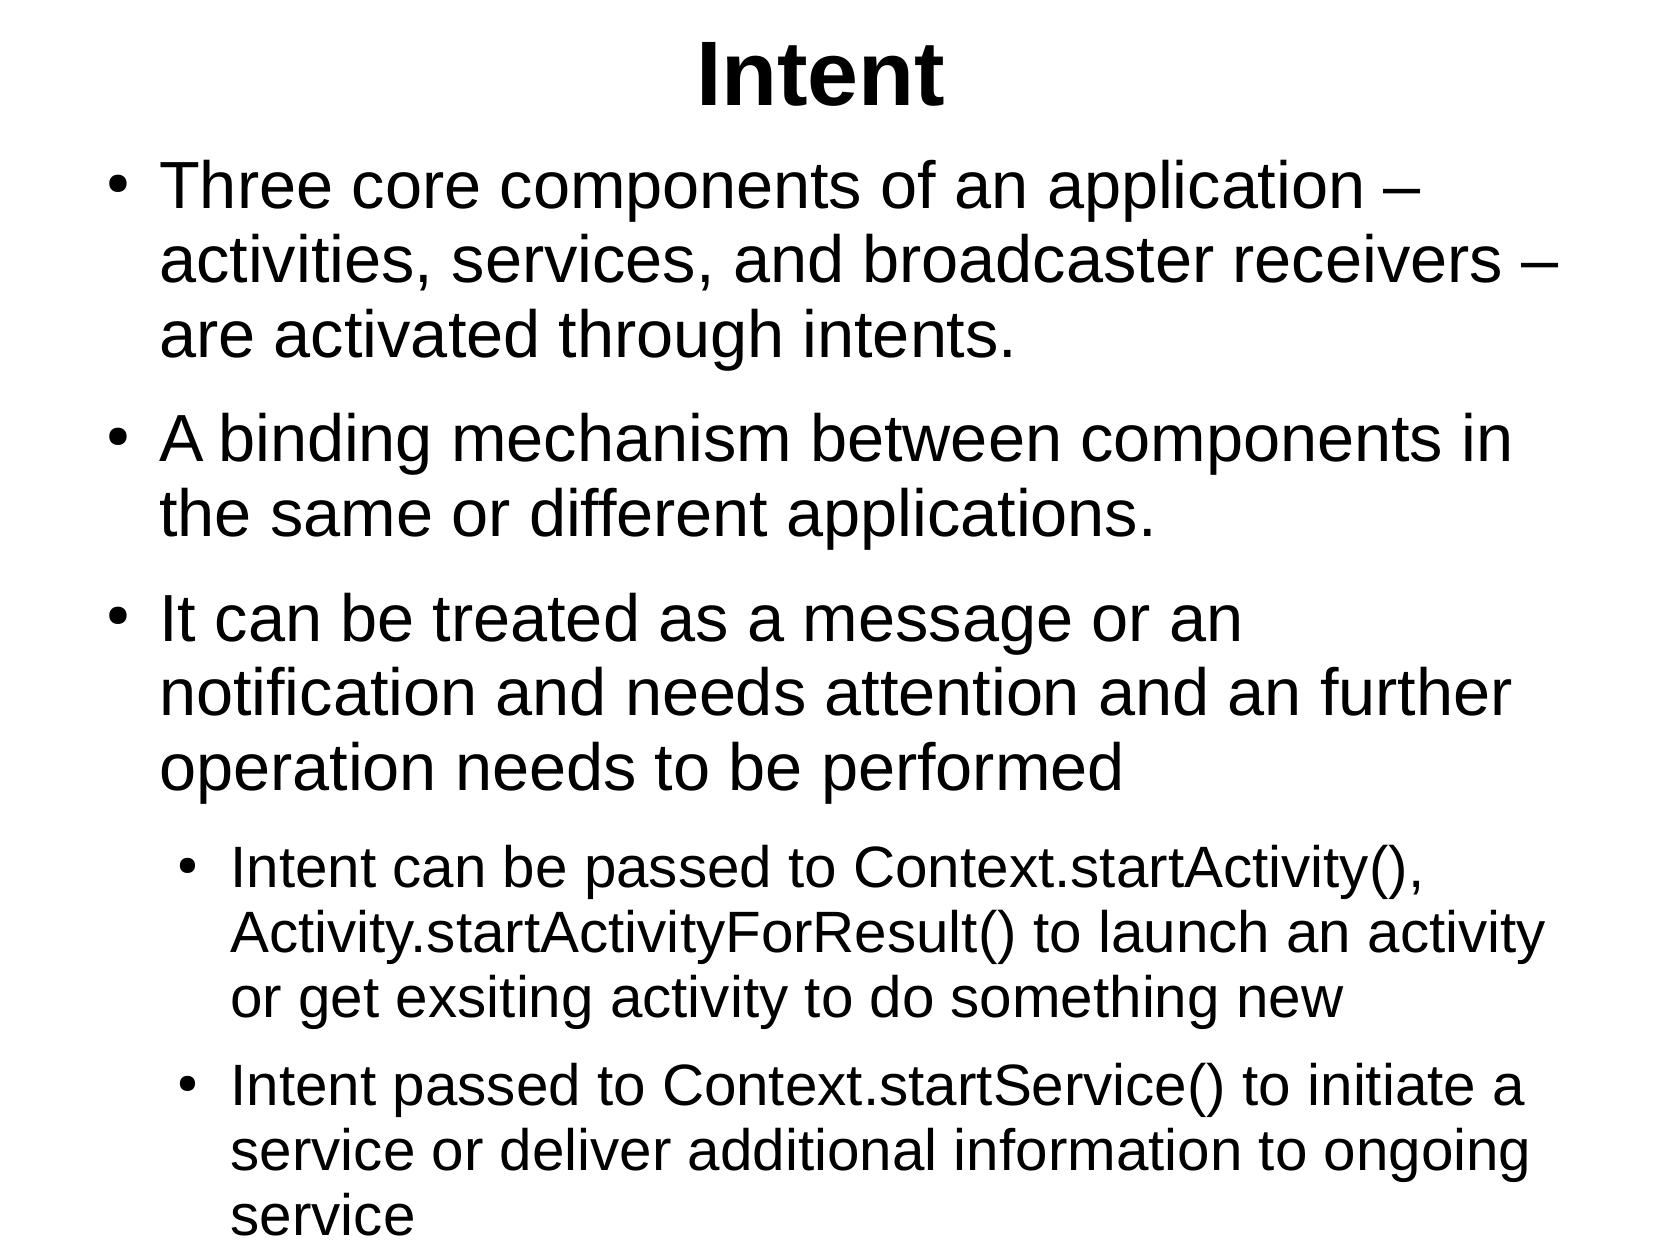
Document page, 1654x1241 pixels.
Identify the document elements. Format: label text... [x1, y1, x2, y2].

list Three core components of an application – activities, services, and broadcaster receivers – are activated through intents. A binding mechanism between components in the same or different applications. It can be treated as a message or an notification and needs attention and an further operation needs to be performed Intent can be passed to Context.startActivity(), Activity.startActivityForResult() to launch an activity or get exsiting activity to do something new Intent passed to Context.startService() to initiate a service or deliver additional information to ongoing service [88, 147, 1577, 1241]
title Intent [76, 0, 1565, 178]
